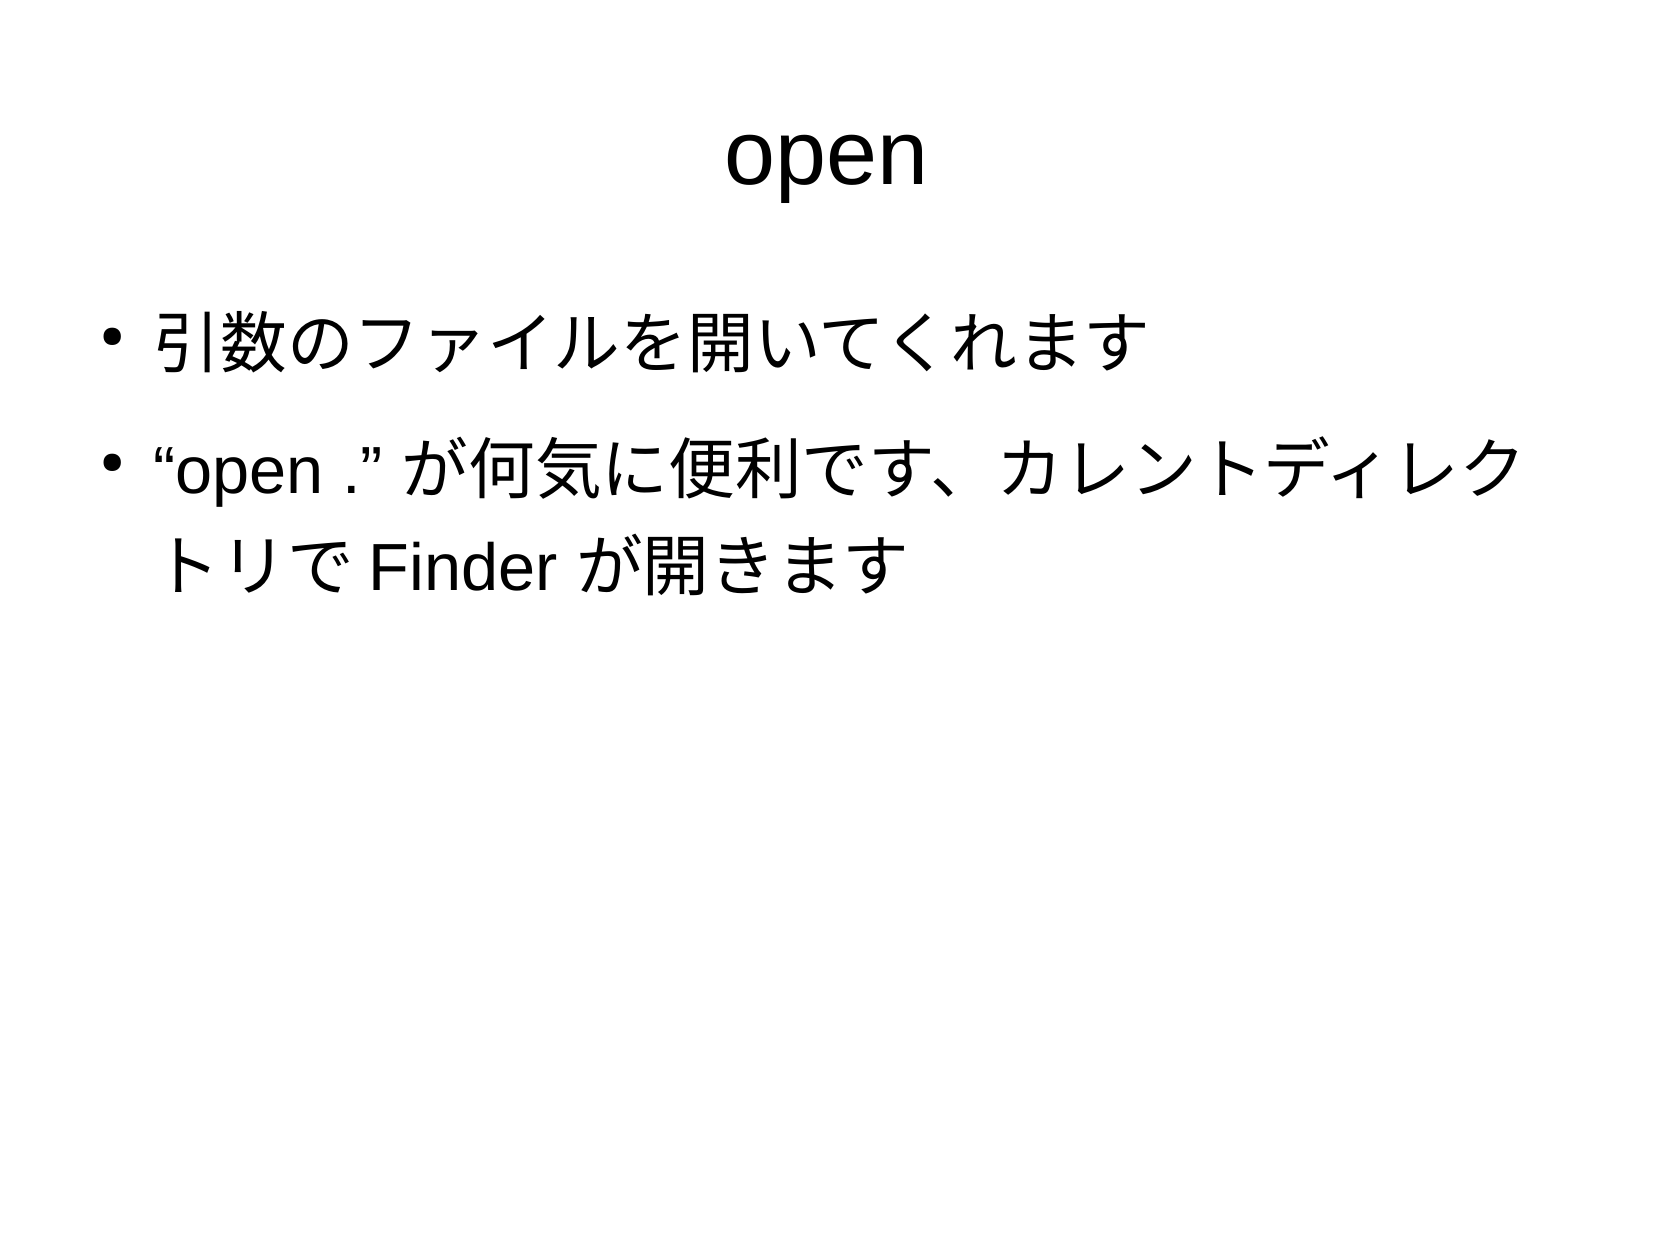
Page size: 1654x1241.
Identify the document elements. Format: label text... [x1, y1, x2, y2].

title open [82, 49, 1571, 257]
list 引数のファイルを開いてくれます “open .” が何気に便利です、カレントディレクトリで Finder が開きます [82, 290, 1571, 1010]
